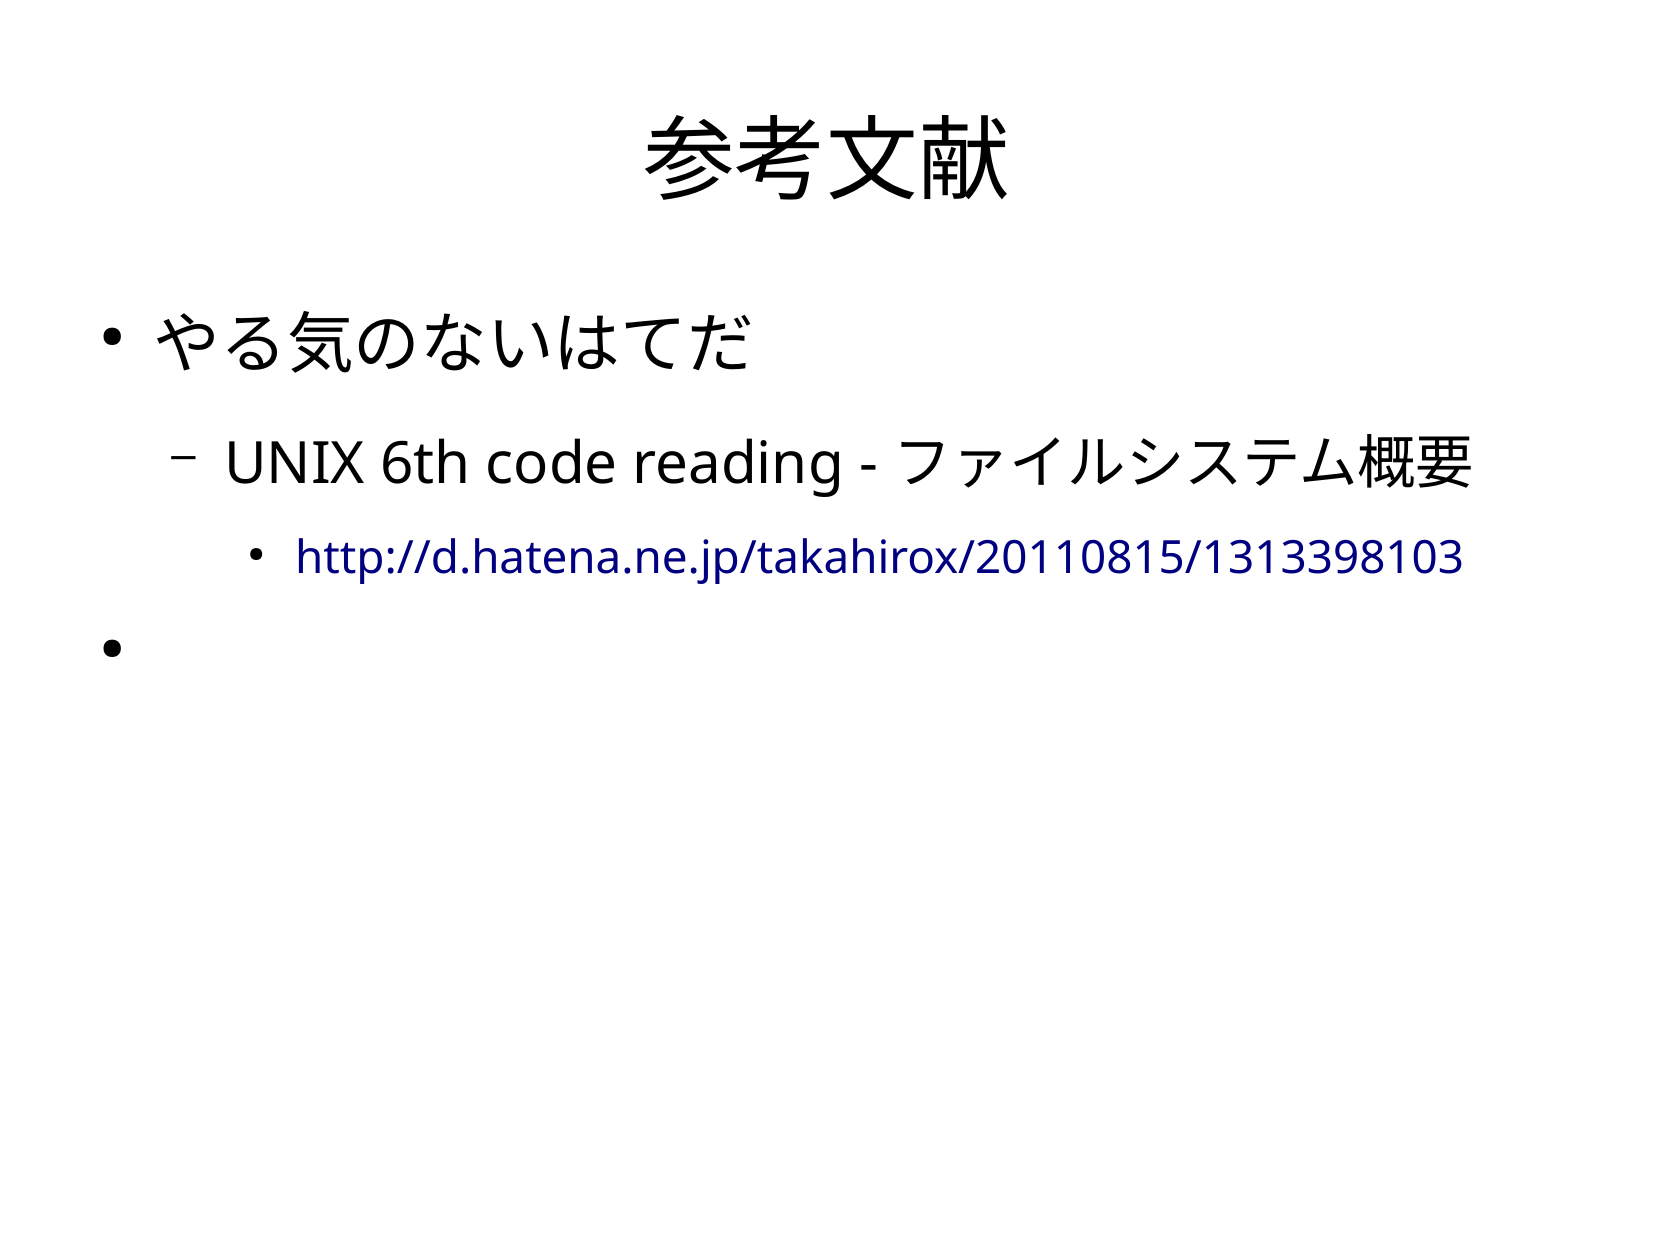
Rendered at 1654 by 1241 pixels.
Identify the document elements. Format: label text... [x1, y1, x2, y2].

list やる気のないはてだ UNIX 6th code reading - ファイルシステム概要 http://d.hatena.ne.jp/takahirox/20110815/1313398103 [82, 290, 1538, 1170]
title 参考文献 [82, 49, 1571, 257]
